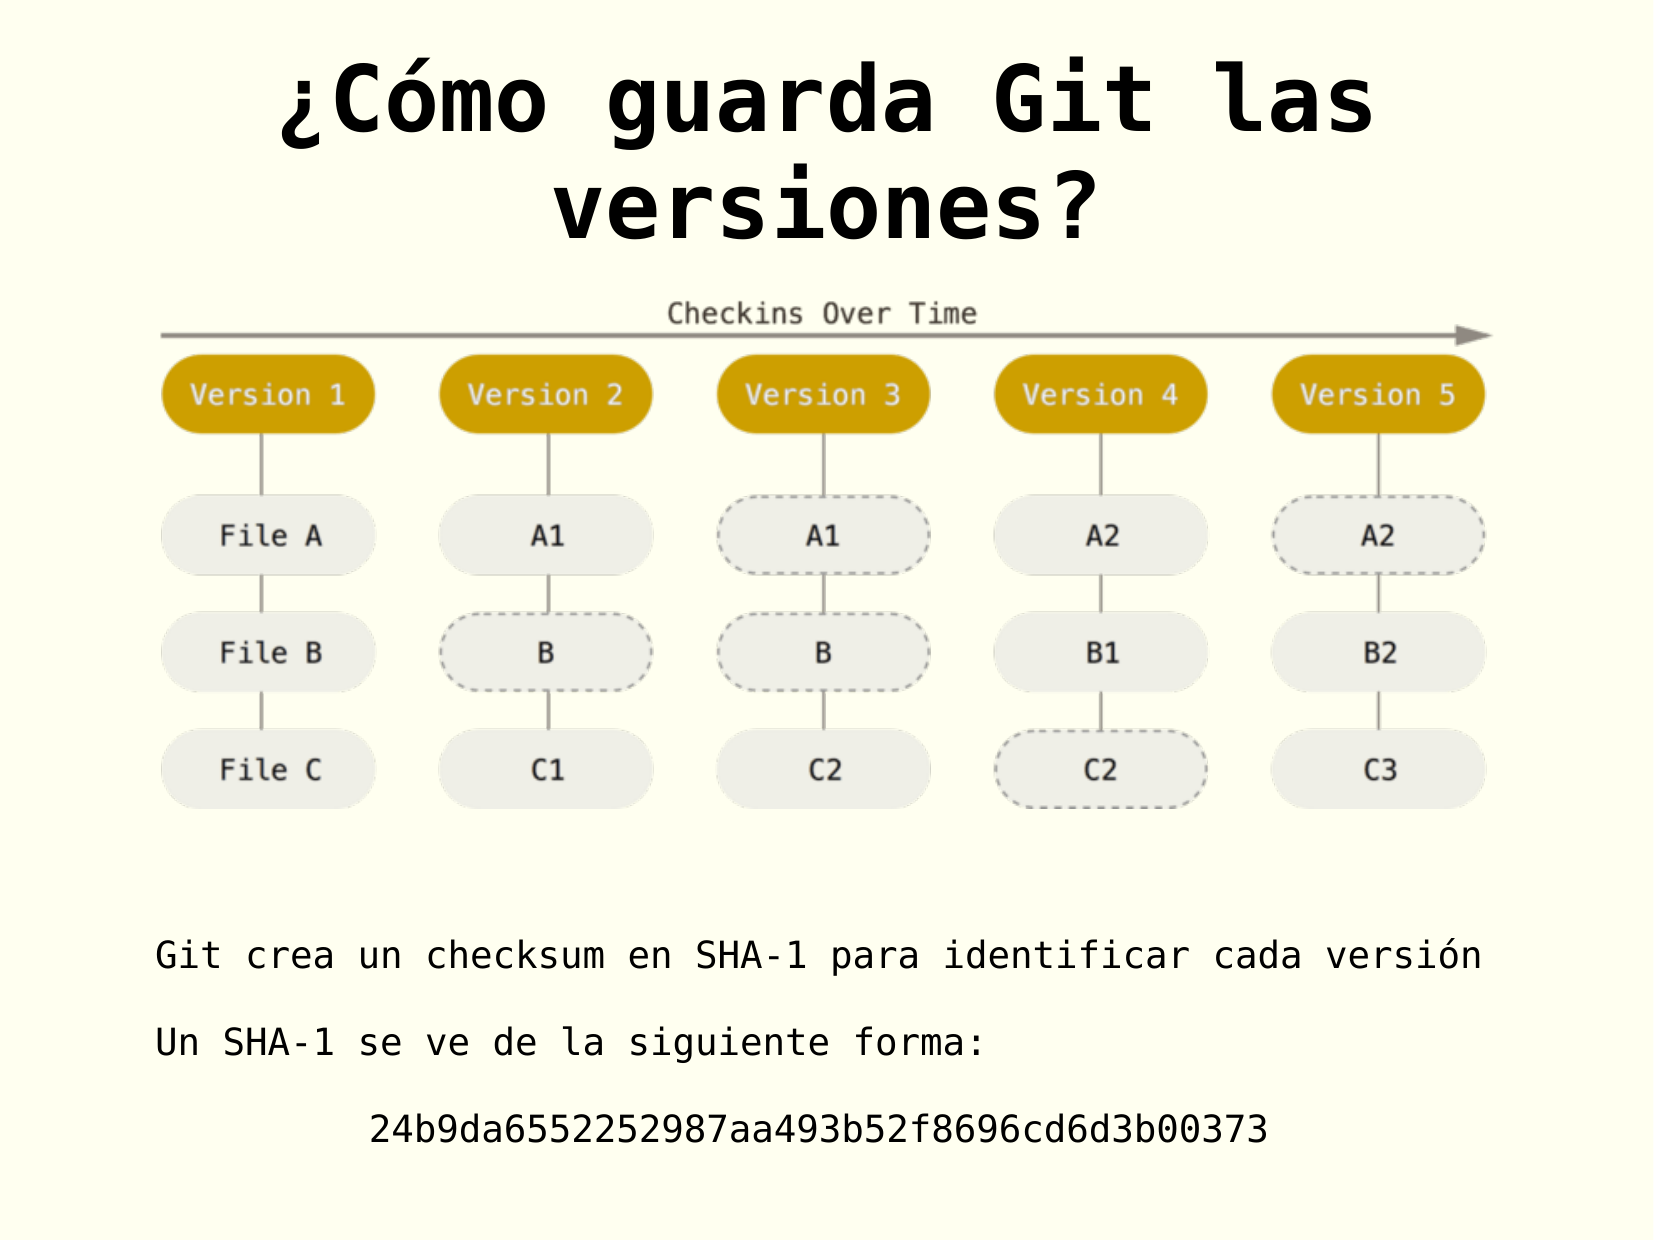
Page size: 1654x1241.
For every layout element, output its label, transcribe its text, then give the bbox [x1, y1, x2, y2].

title ¿Cómo guarda Git las versiones? [82, 45, 1571, 261]
picture [160, 300, 1495, 809]
text_box Git crea un checksum en SHA-1 para identificar cada versión Un SHA-1 se ve de la siguiente forma: 24b9da6552252987aa493b52f8696cd6d3b00373 [140, 926, 1498, 1159]
